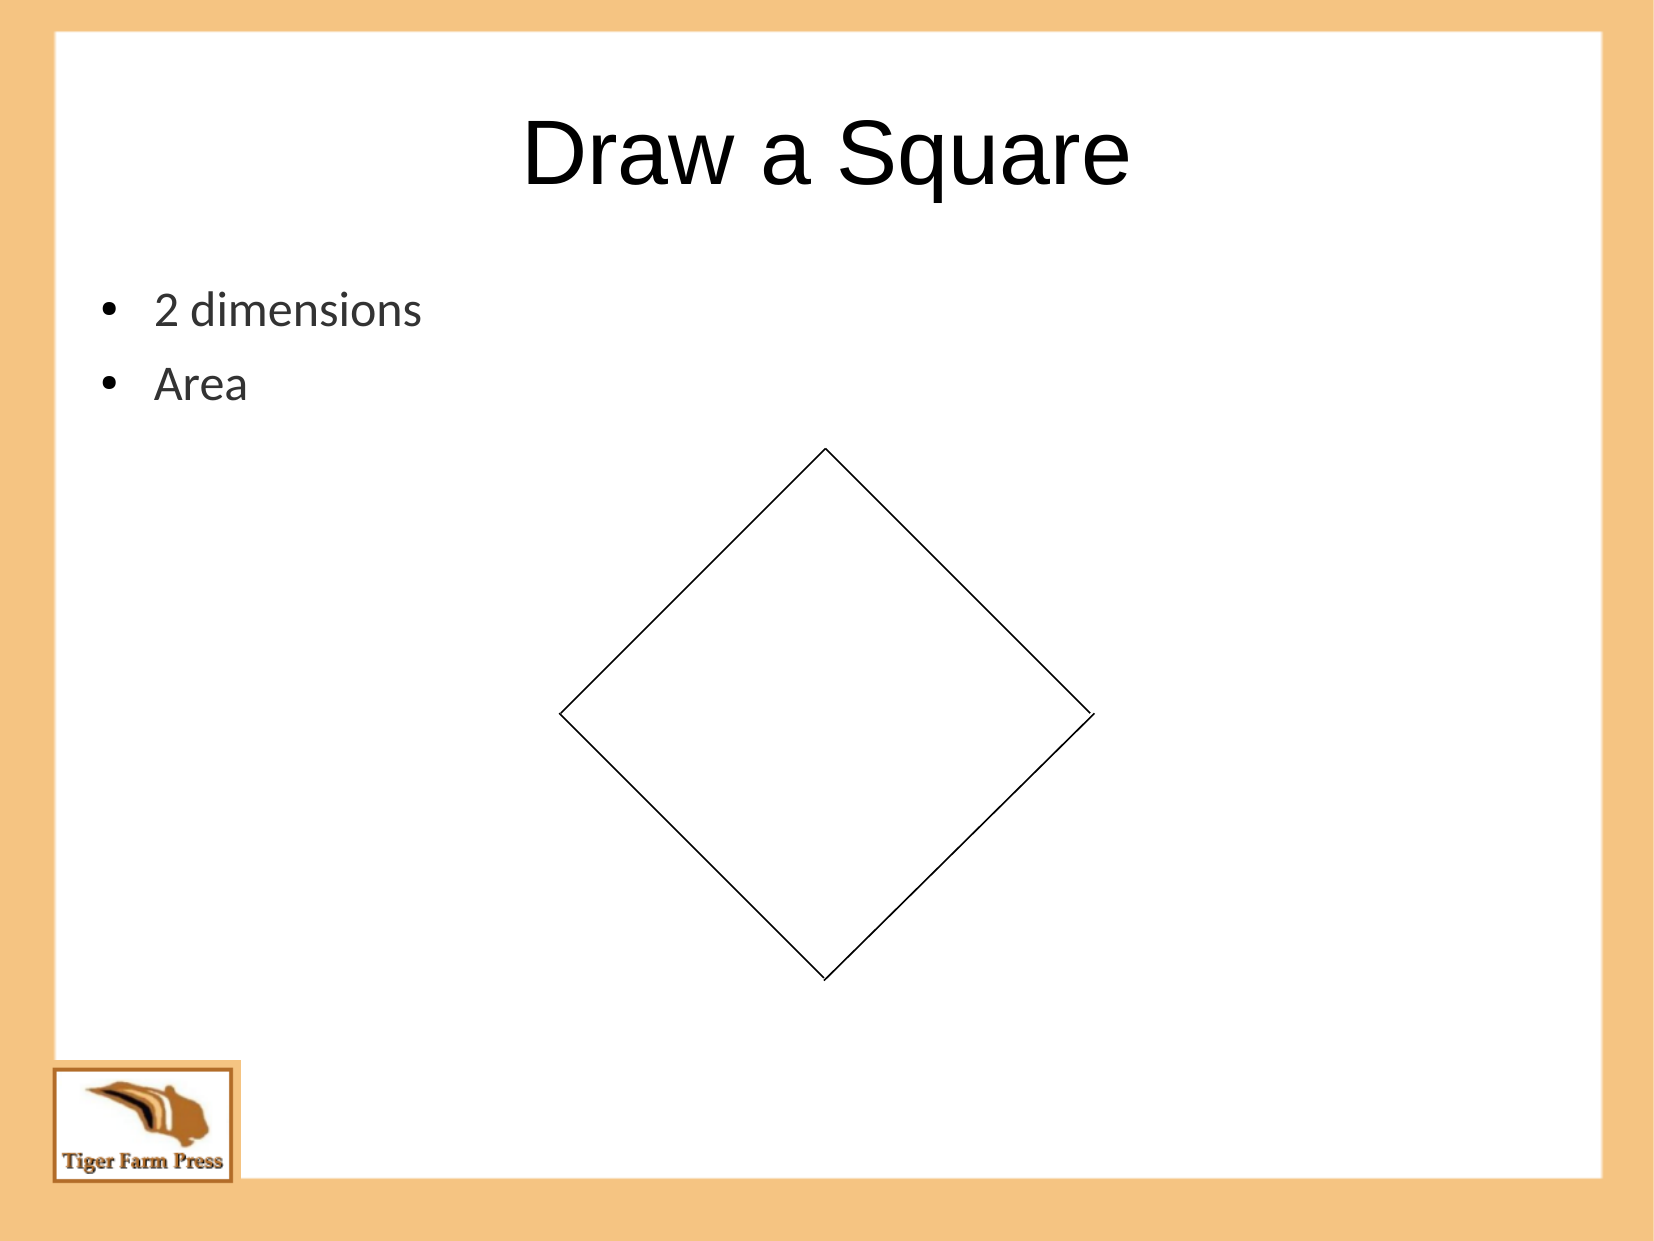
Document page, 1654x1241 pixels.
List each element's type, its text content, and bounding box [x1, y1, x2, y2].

list 2 dimensions Area [82, 290, 1571, 1109]
title Draw a Square [82, 49, 1571, 257]
picture [0, 0, 1654, 1241]
